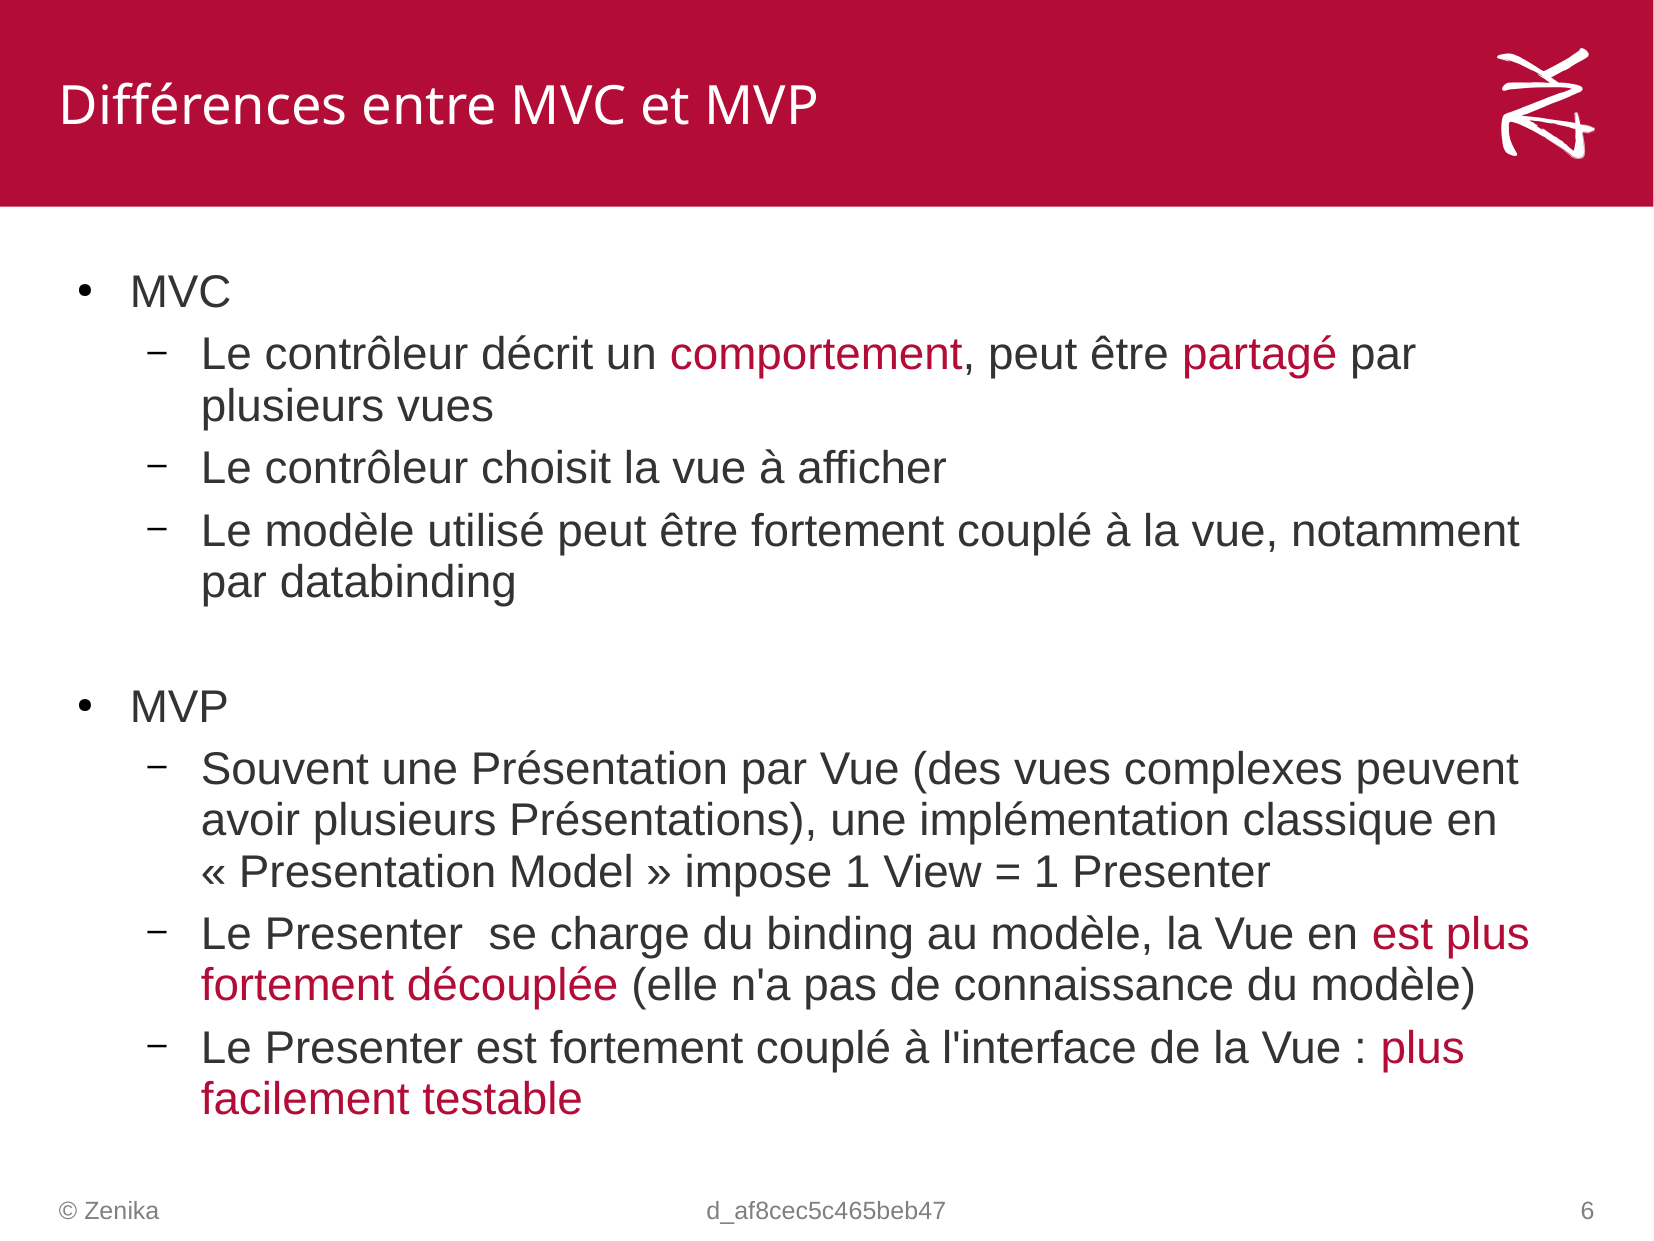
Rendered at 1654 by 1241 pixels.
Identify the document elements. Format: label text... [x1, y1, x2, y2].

title Différences entre MVC et MVP [59, 29, 1595, 178]
list MVC Le contrôleur décrit un comportement, peut être partagé par plusieurs vues Le contrôleur choisit la vue à afficher Le modèle utilisé peut être fortement couplé à la vue, notamment par databinding MVP Souvent une Présentation par Vue (des vues complexes peuvent avoir plusieurs Présentations), une implémentation classique en « Presentation Model » impose 1 View = 1 Presenter Le Presenter se charge du binding au modèle, la Vue en est plus fortement découplée (elle n'a pas de connaissance du modèle) Le Presenter est fortement couplé à l'interface de la Vue : plus facilement testable [59, 265, 1595, 1182]
